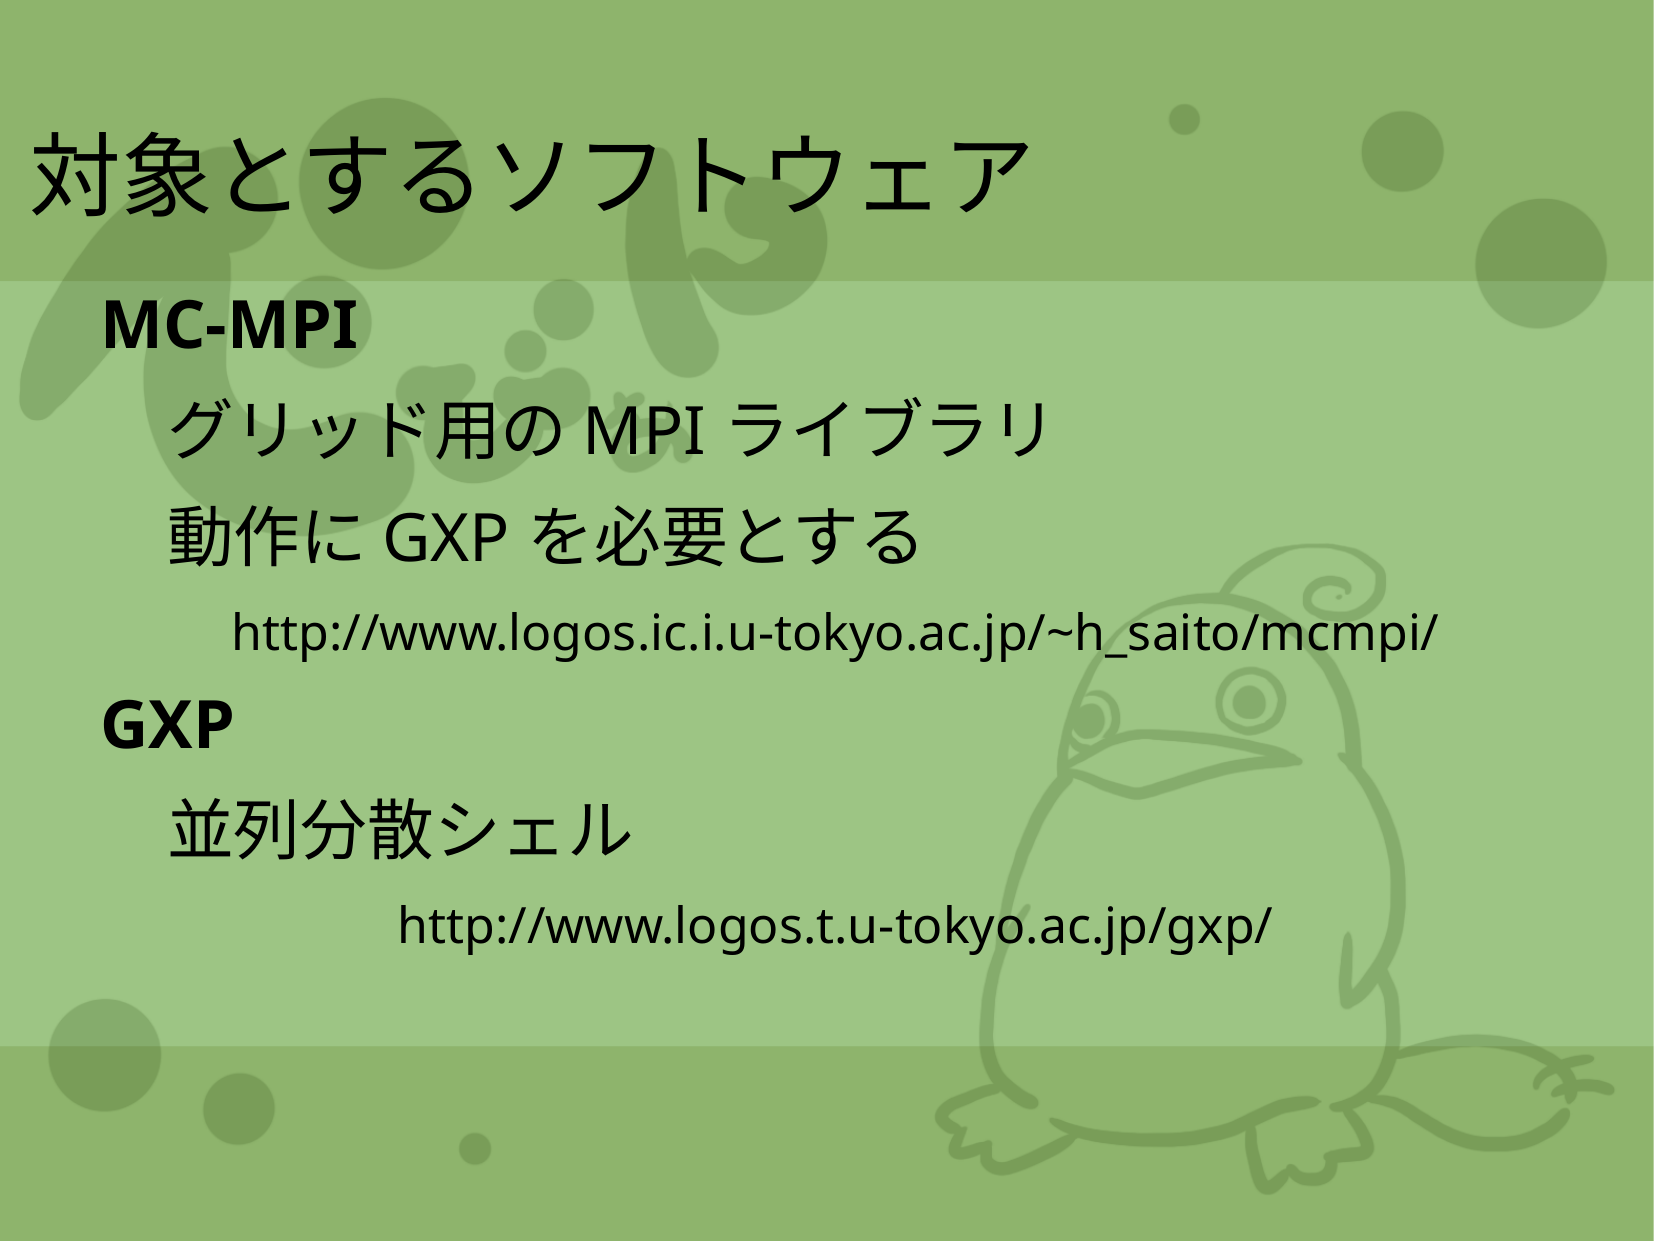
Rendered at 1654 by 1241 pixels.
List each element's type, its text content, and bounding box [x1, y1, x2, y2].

picture [0, 0, 1654, 1241]
title 対象とするソフトウェア [29, 73, 1625, 266]
list MC-MPI グリッド用の MPI ライブラリ 動作に GXP を必要とする http://www.logos.ic.i.u-tokyo.ac.jp/~h_saito/mcmpi/ GXP 並列分散シェル http://www.logos.t.u-tokyo.ac.jp/gxp/ [82, 290, 1571, 1094]
